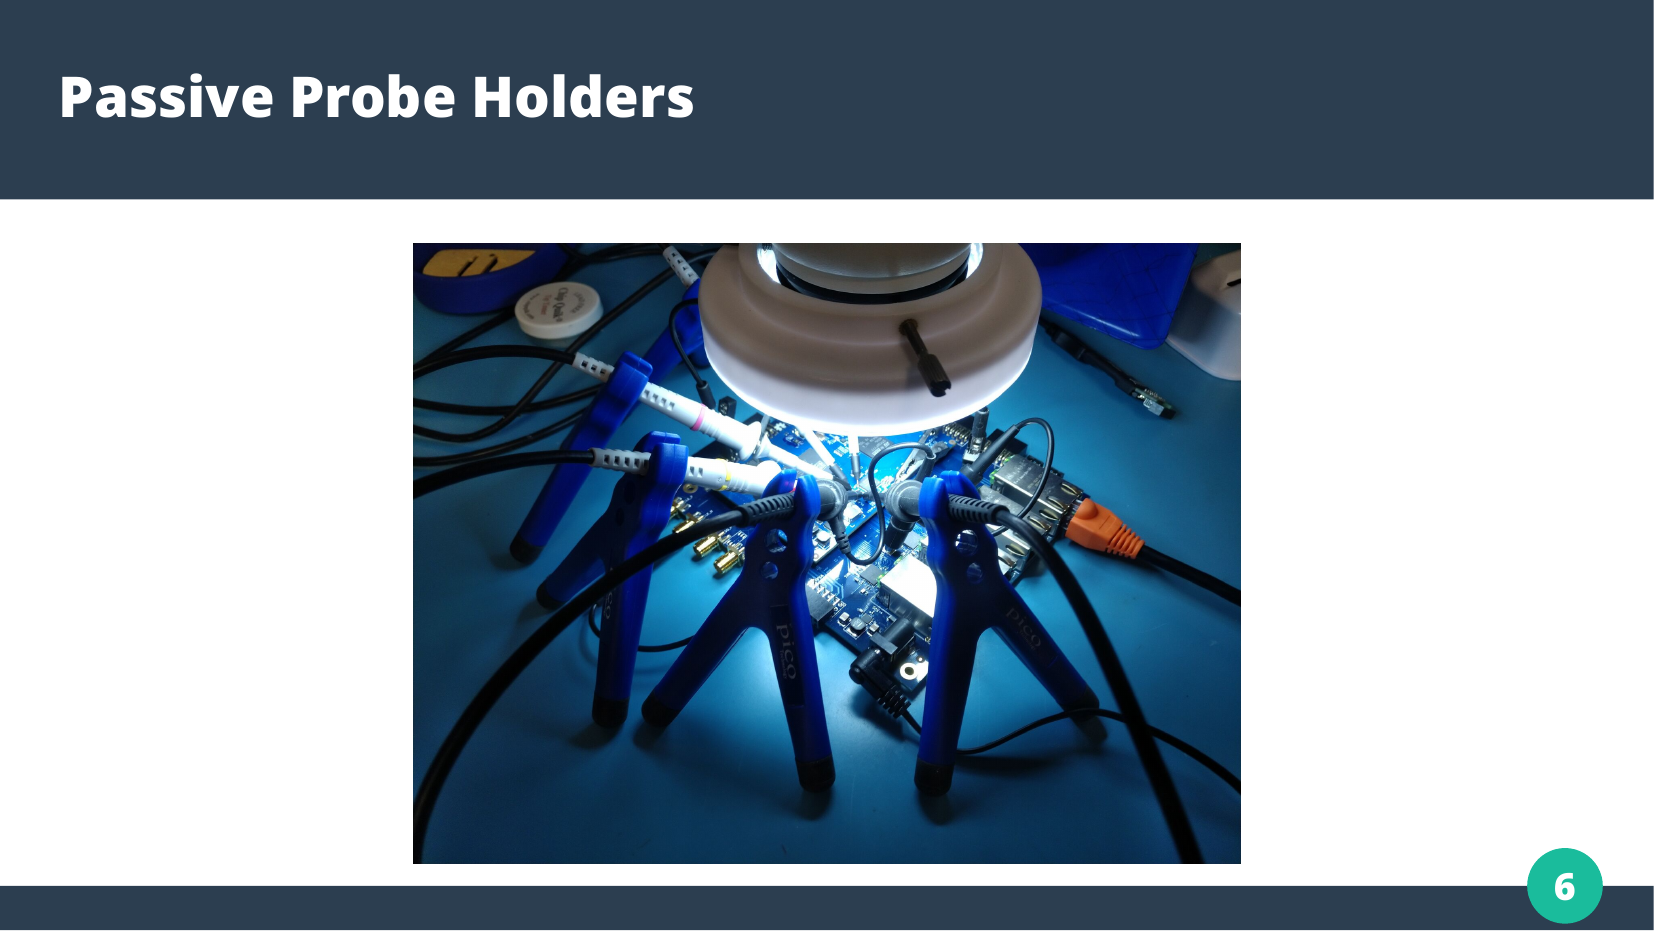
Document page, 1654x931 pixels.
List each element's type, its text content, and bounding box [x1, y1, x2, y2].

title Passive Probe Holders [59, 37, 1595, 155]
picture [413, 243, 1241, 864]
